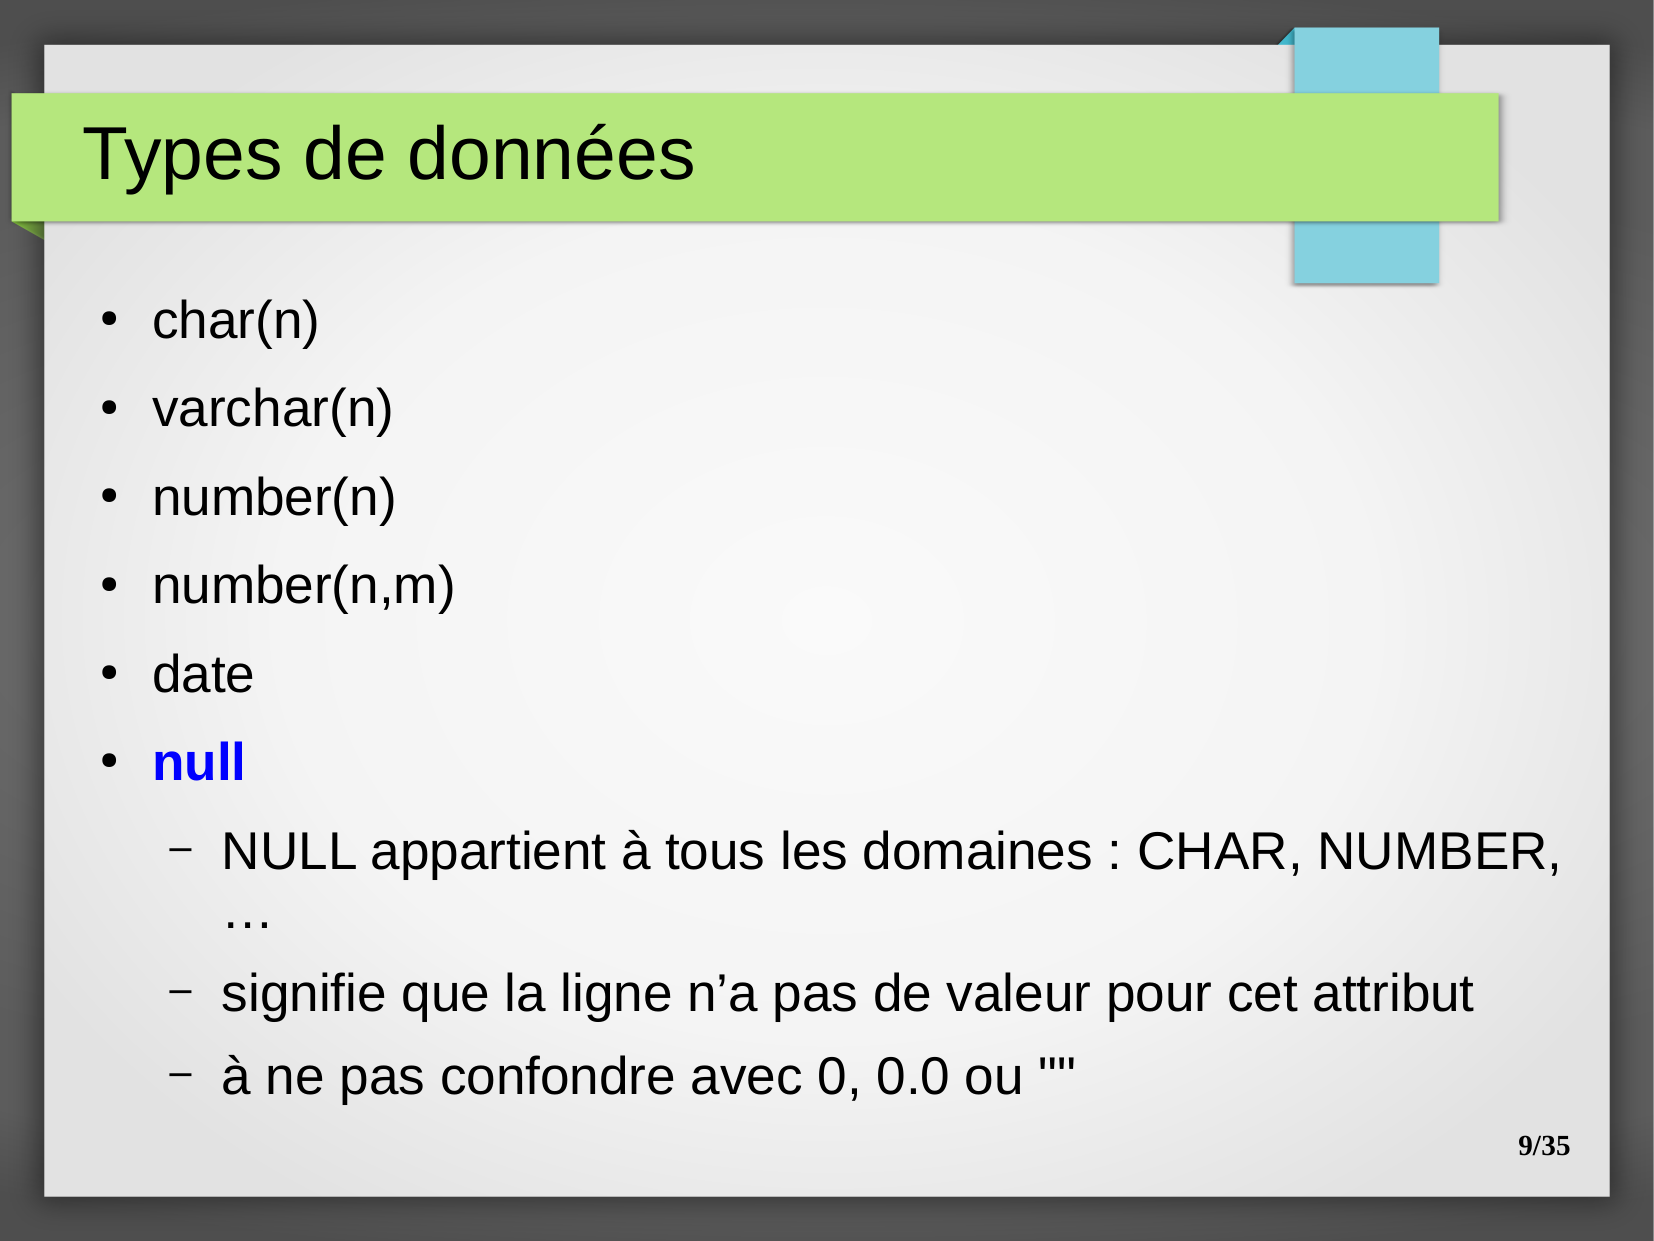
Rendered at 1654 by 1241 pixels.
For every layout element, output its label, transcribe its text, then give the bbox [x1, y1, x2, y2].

title Types de données [82, 94, 1264, 213]
picture [0, 0, 1654, 1241]
list char(n) varchar(n) number(n) number(n,m) date null NULL appartient à tous les domaines : CHAR, NUMBER, … signifie que la ligne n’a pas de valeur pour cet attribut à ne pas confondre avec 0, 0.0 ou "" [82, 290, 1571, 1109]
